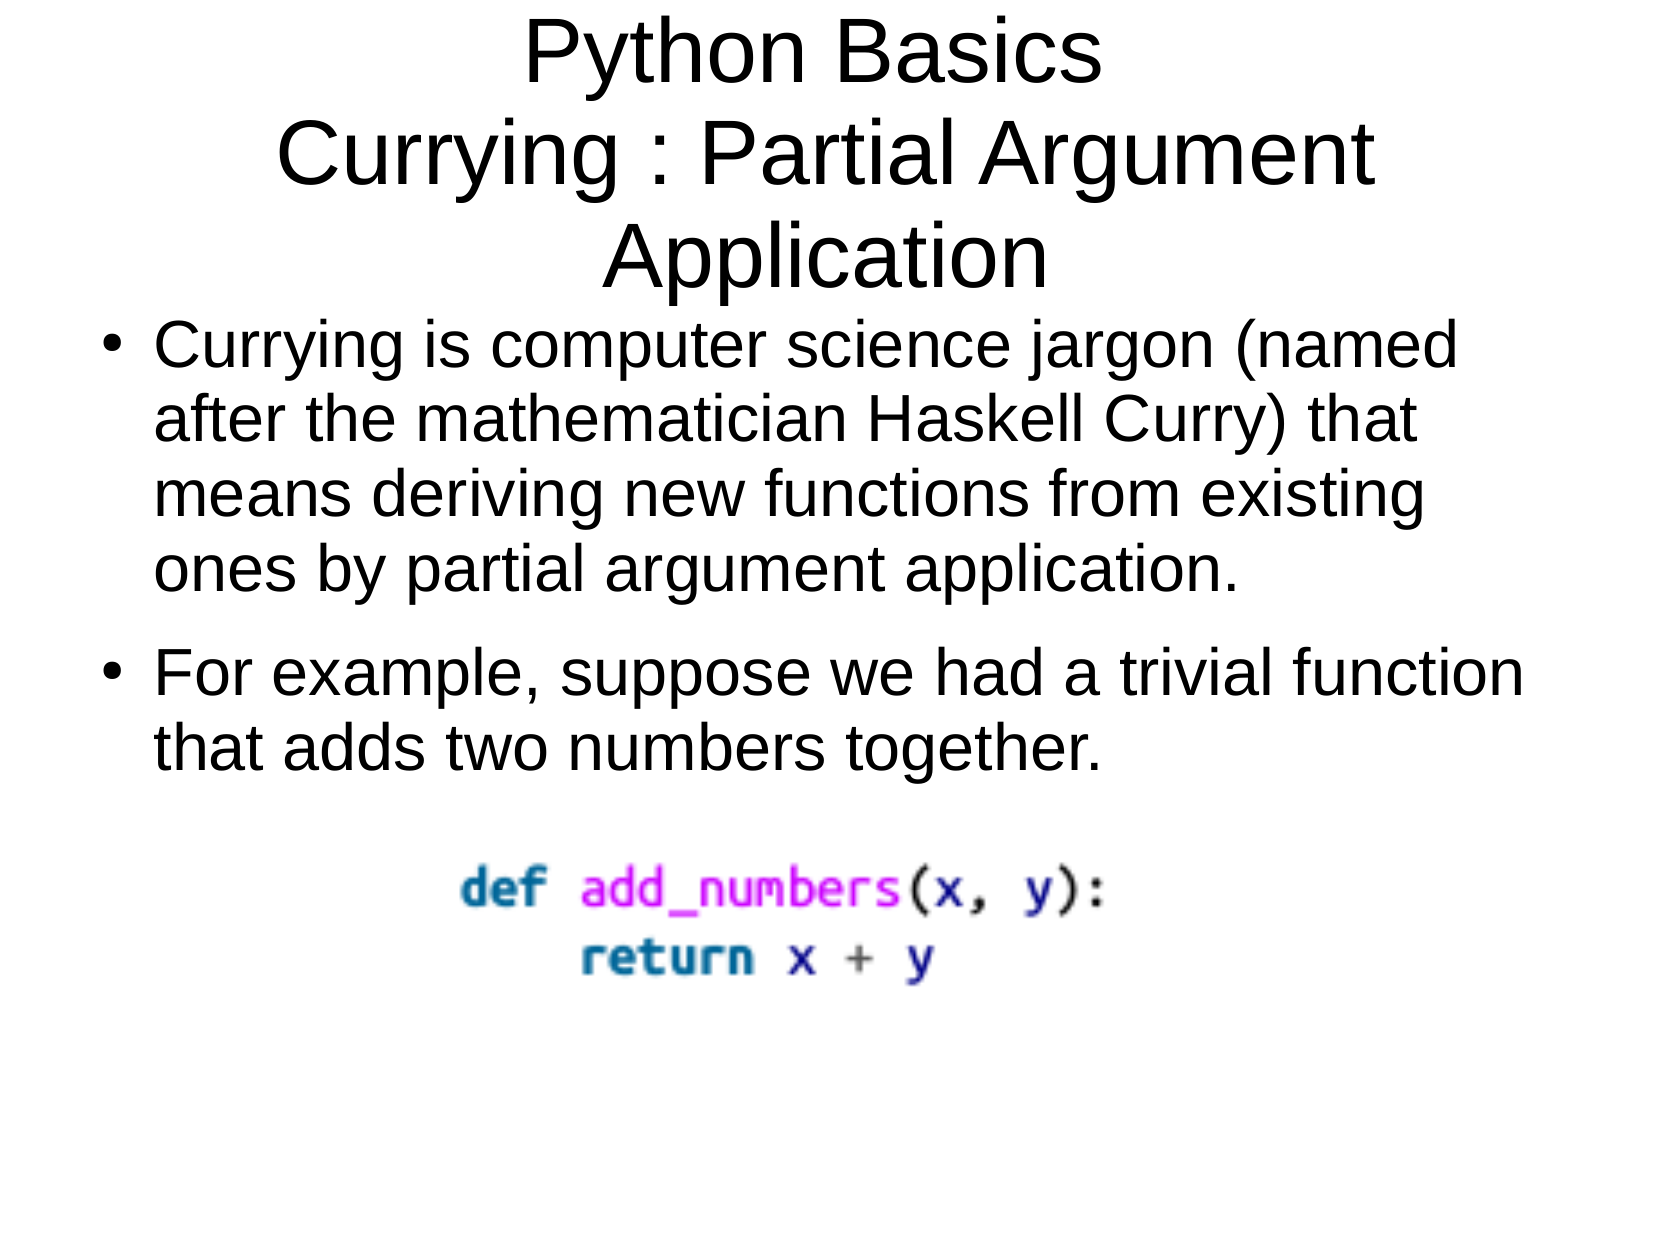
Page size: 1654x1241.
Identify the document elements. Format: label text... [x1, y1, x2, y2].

picture [451, 843, 1176, 1026]
list Currying is computer science jargon (named after the mathematician Haskell Curry) that means deriving new functions from existing ones by partial argument application. For example, suppose we had a trivial function that adds two numbers together. [82, 306, 1571, 1026]
title Python Basics Currying : Partial Argument Application [82, 0, 1571, 306]
